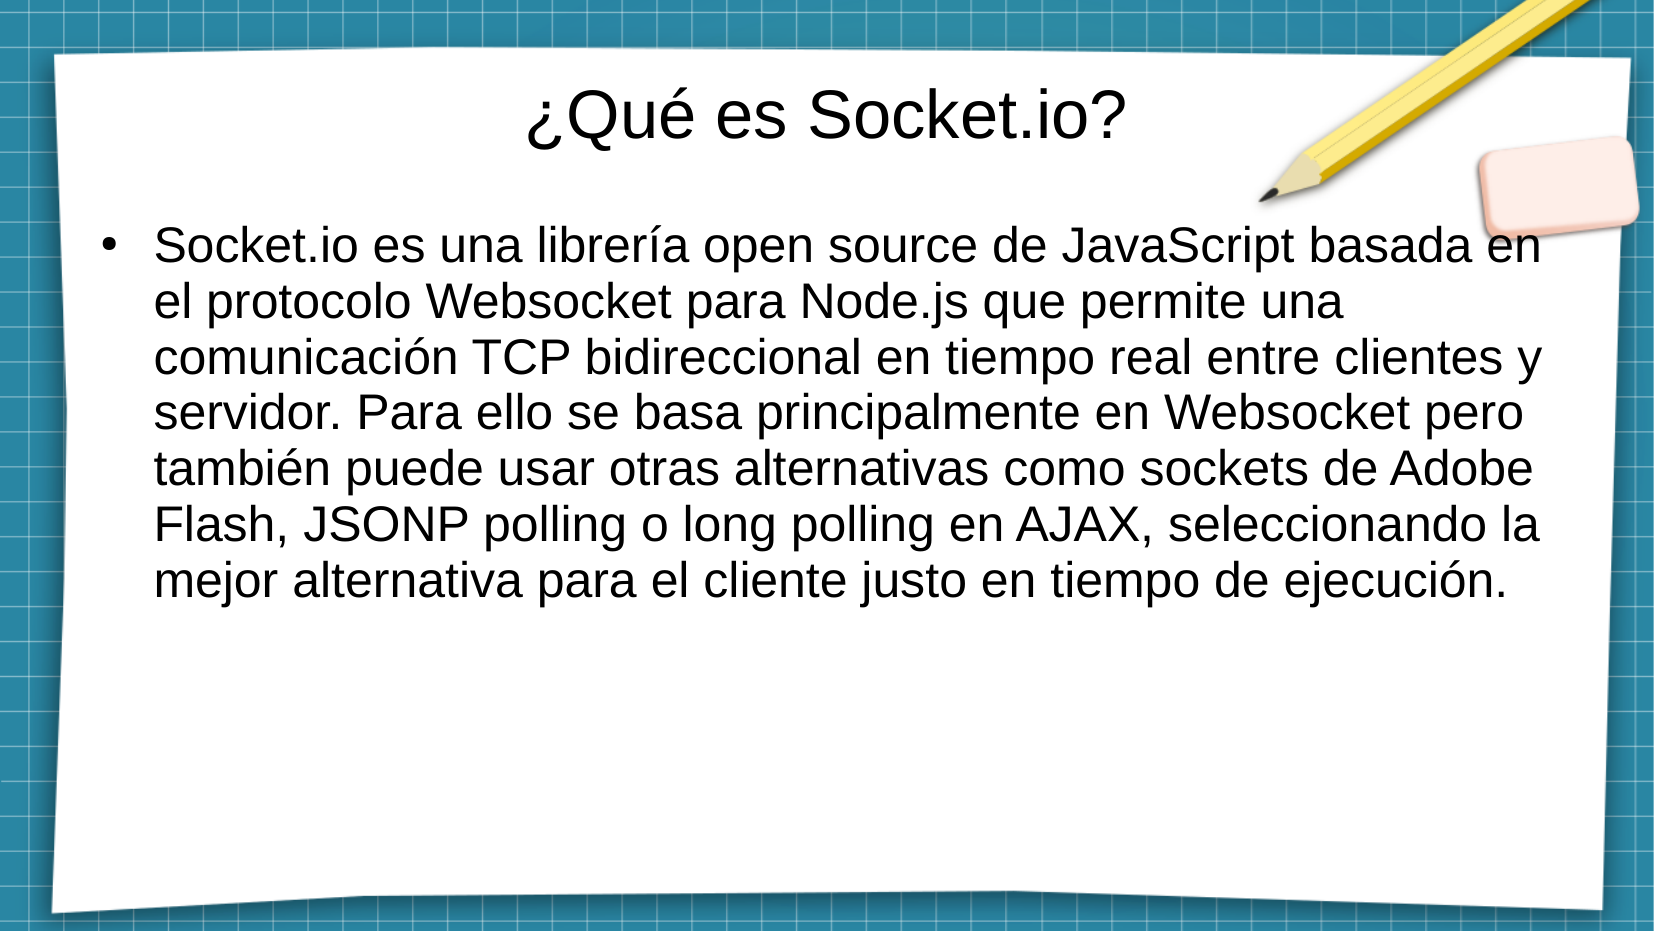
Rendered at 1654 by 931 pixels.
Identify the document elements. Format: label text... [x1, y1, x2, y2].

title ¿Qué es Socket.io? [82, 37, 1571, 193]
list Socket.io es una librería open source de JavaScript basada en el protocolo Websocket para Node.js que permite una comunicación TCP bidireccional en tiempo real entre clientes y servidor. Para ello se basa principalmente en Websocket pero también puede usar otras alternativas como sockets de Adobe Flash, JSONP polling o long polling en AJAX, seleccionando la mejor alternativa para el cliente justo en tiempo de ejecución. [82, 217, 1571, 758]
picture [0, 0, 1654, 931]
